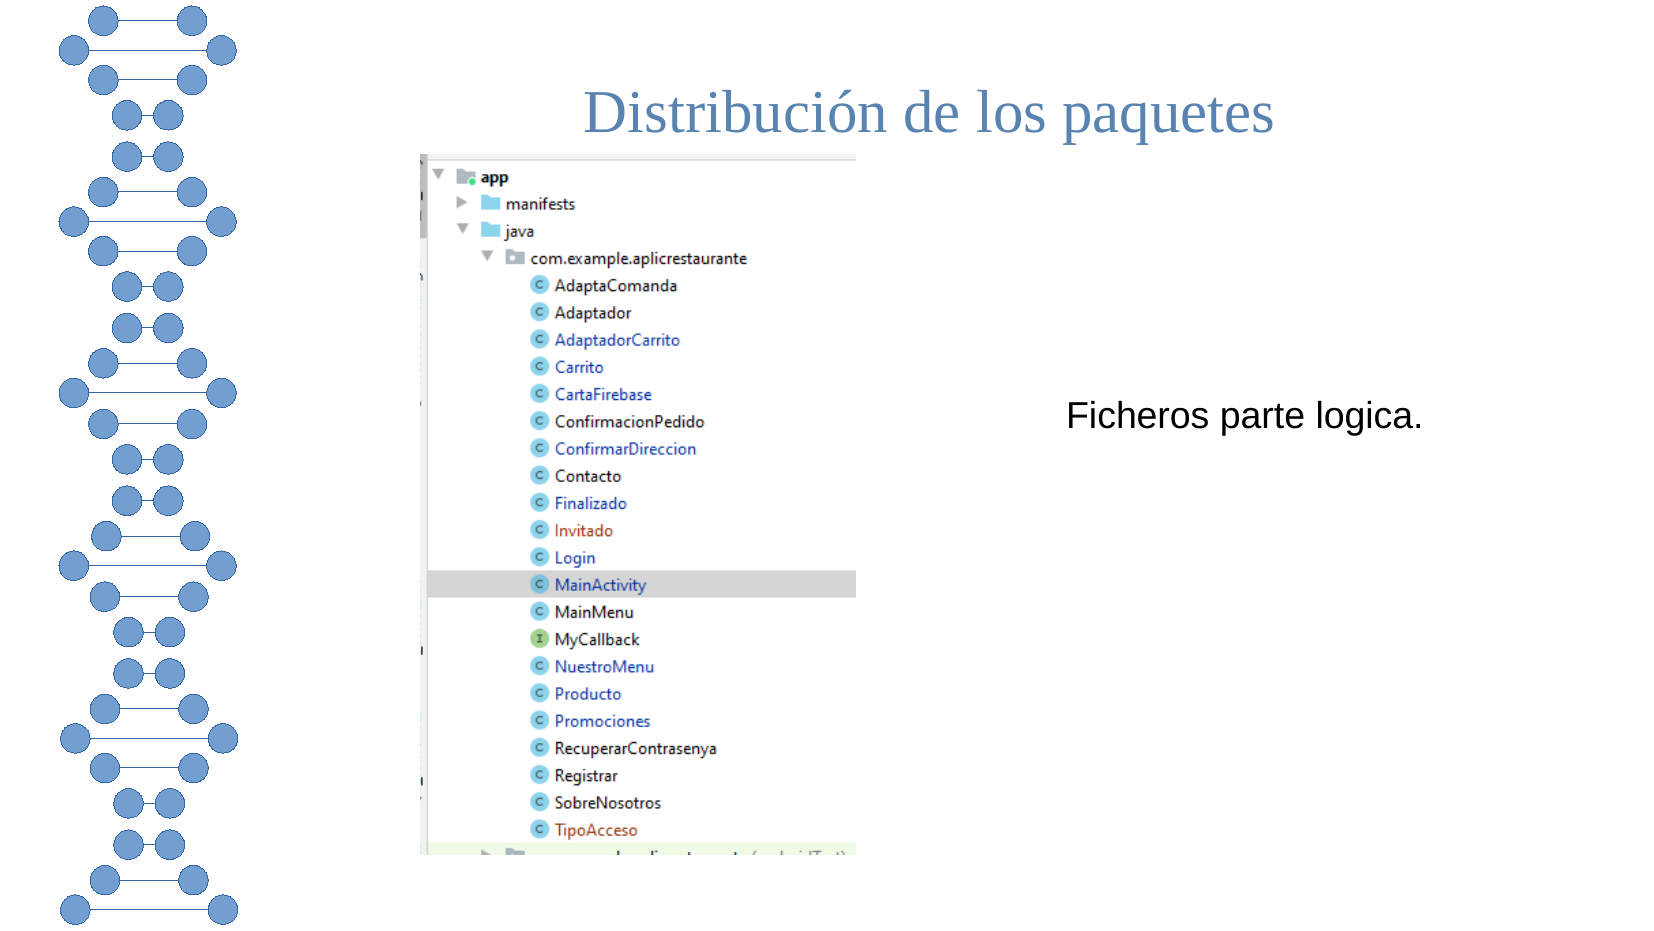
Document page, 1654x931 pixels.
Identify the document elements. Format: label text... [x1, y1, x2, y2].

title Distribución de los paquetes [265, 35, 1595, 189]
text_box Ficheros parte logica. [960, 387, 1531, 571]
picture [420, 154, 856, 856]
